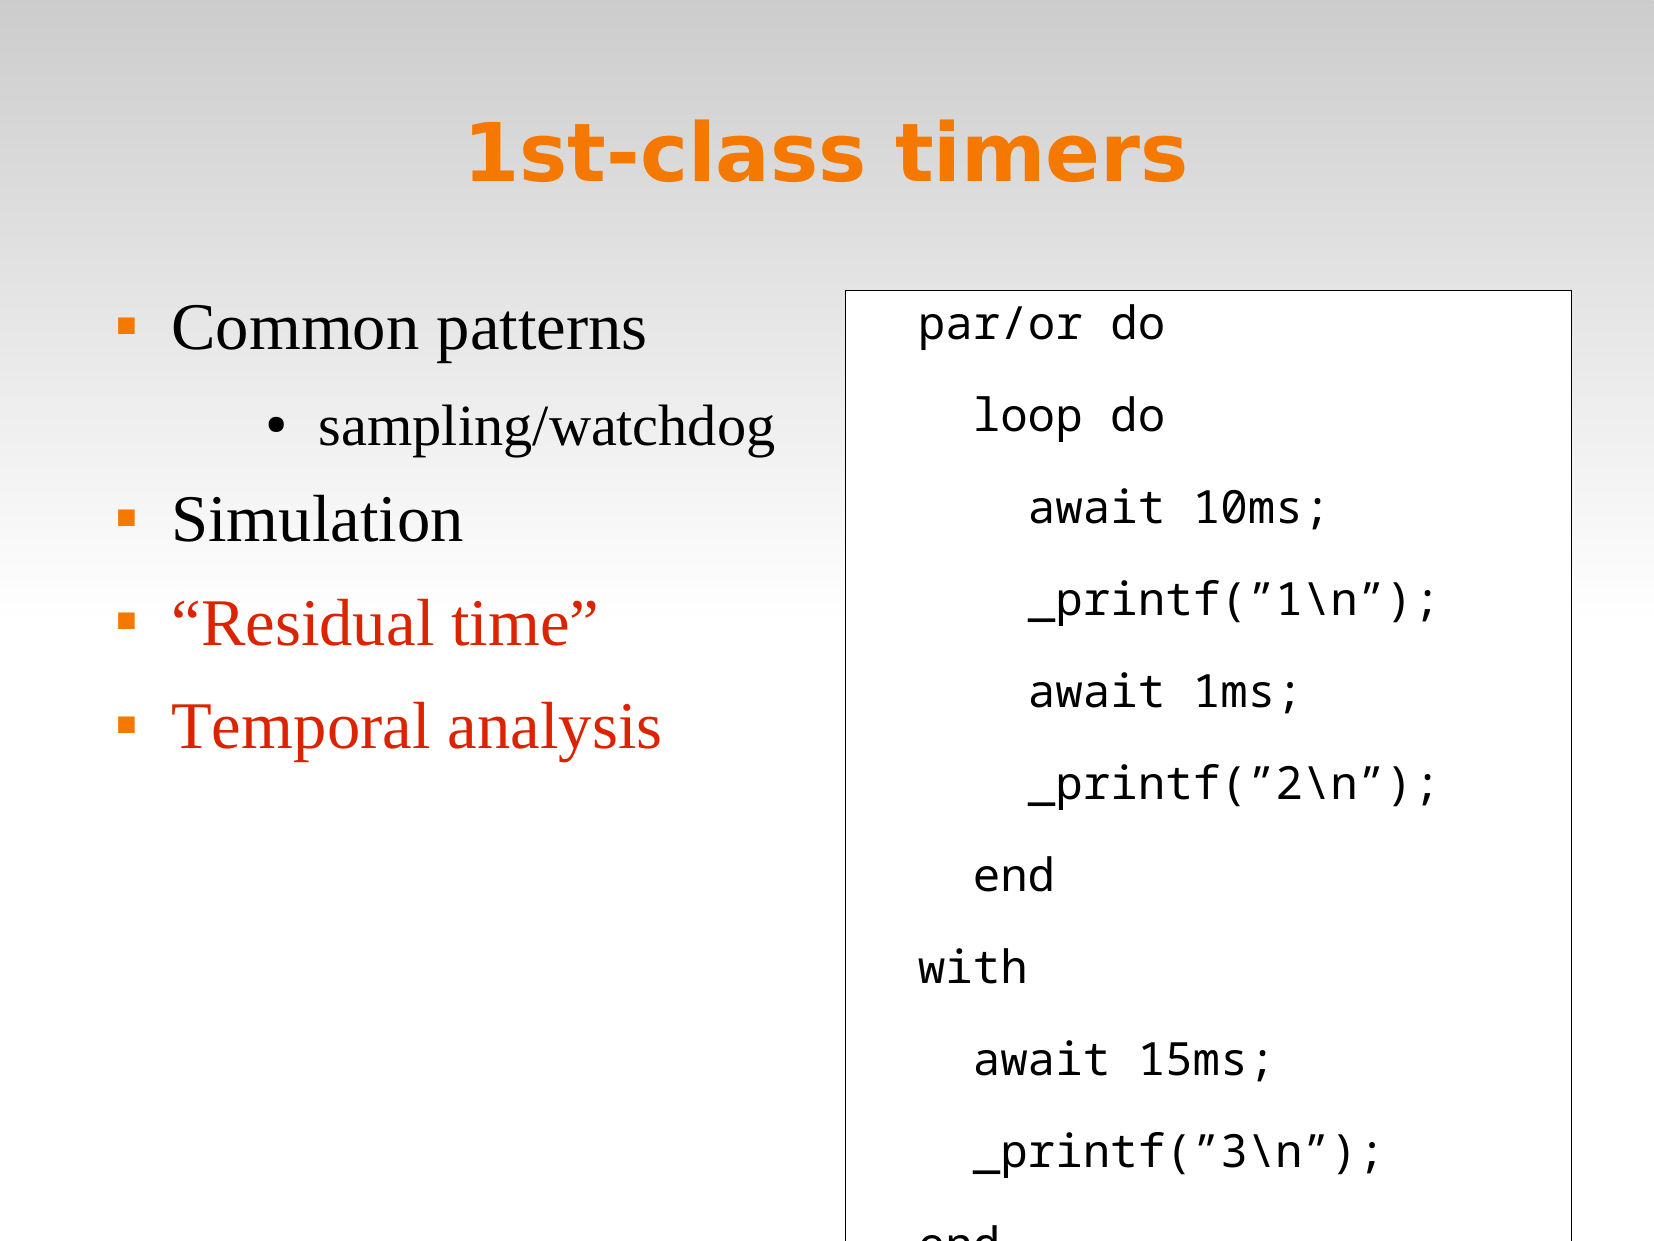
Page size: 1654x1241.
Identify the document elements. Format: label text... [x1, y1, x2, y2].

list Common patterns sampling/watchdog Simulation “Residual time” Temporal analysis [82, 290, 809, 1094]
list par/or do loop do await 10ms; _printf(”1\n”); await 1ms; _printf(”2\n”); end with await 15ms; _printf(”3\n”); end [845, 290, 1572, 1172]
title 1st-class timers [82, 49, 1571, 257]
